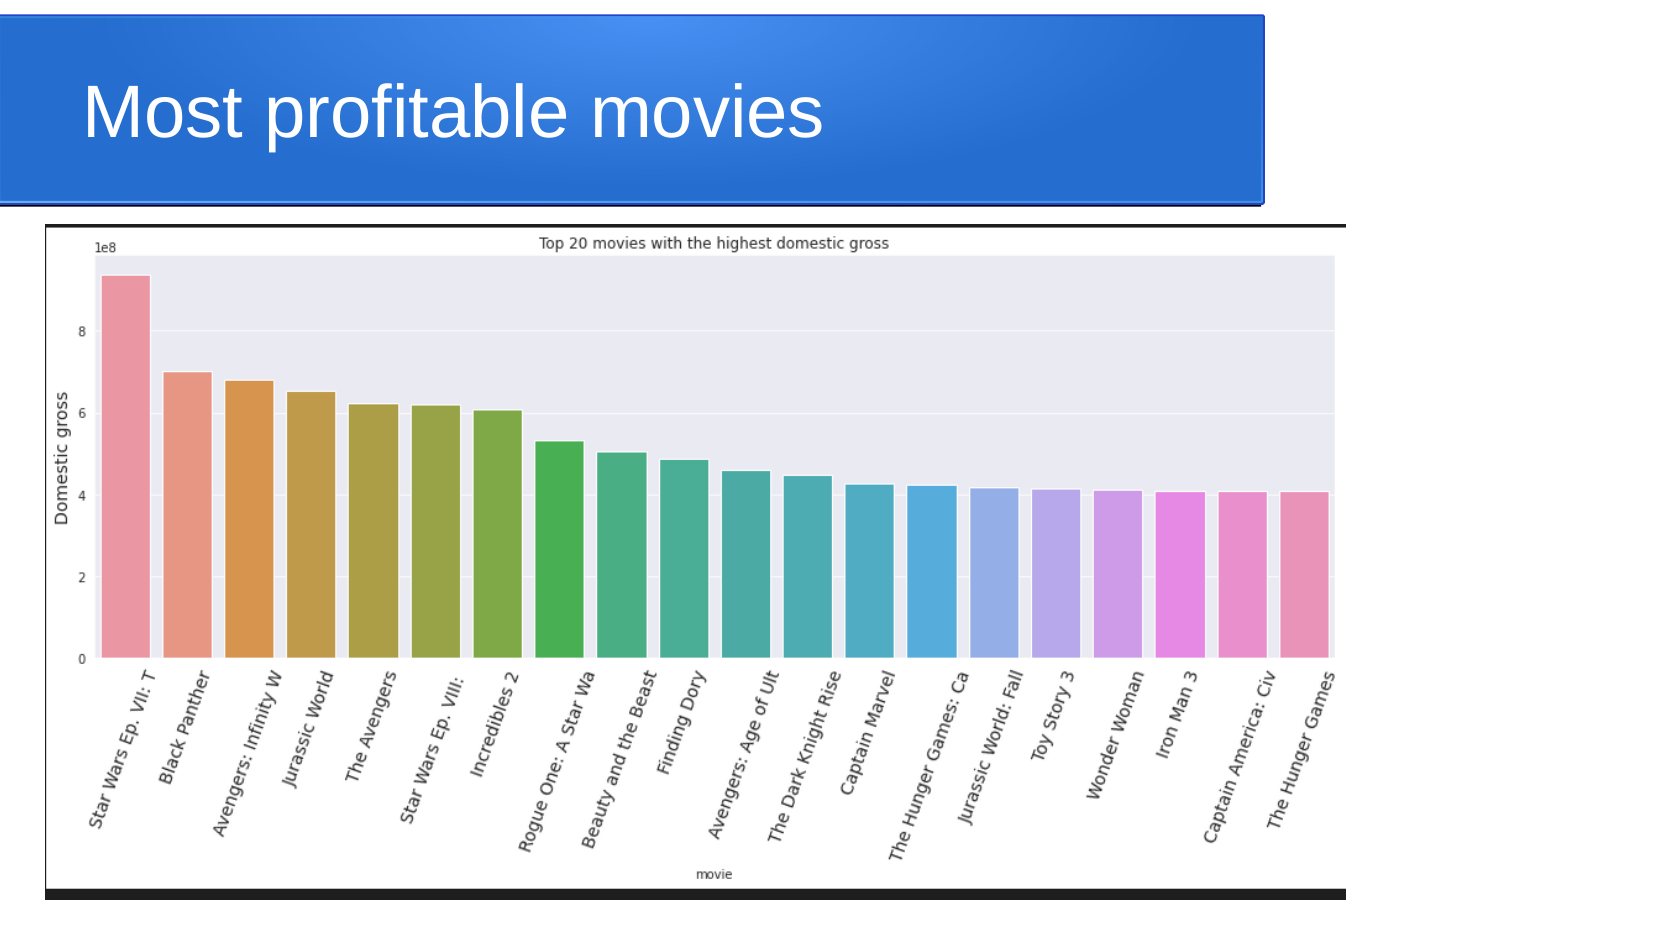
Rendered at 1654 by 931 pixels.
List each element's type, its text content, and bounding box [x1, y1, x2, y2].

title Most profitable movies [82, 35, 1235, 189]
picture [45, 224, 1346, 901]
